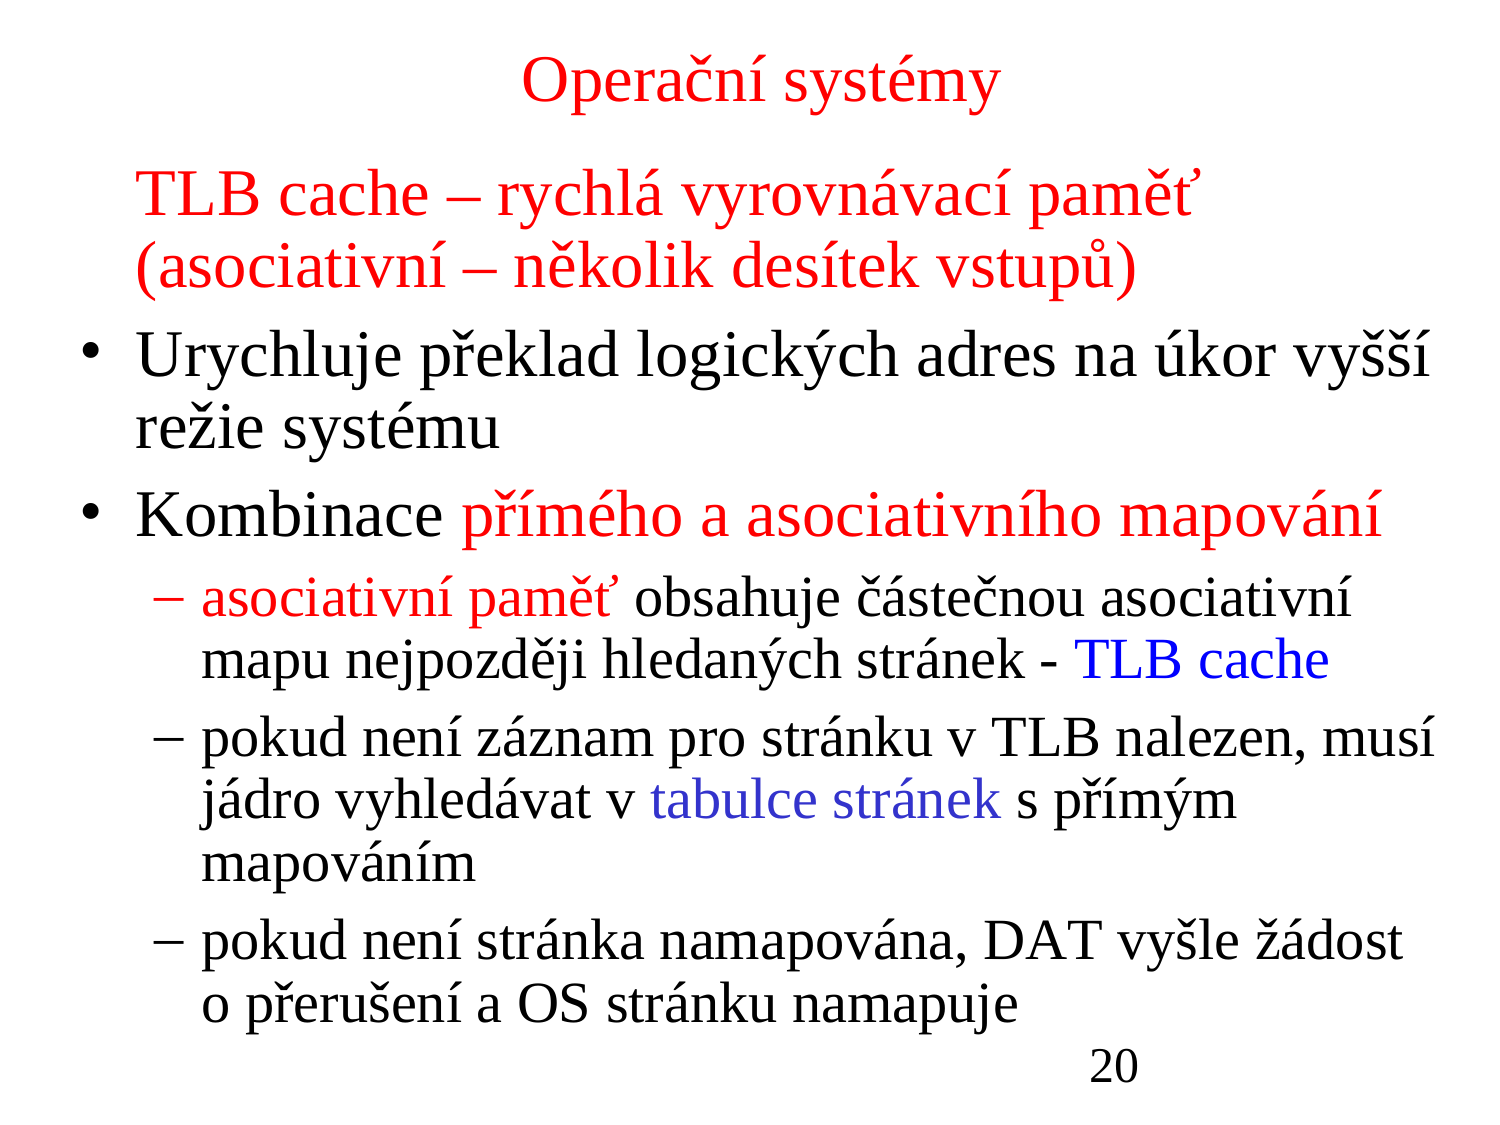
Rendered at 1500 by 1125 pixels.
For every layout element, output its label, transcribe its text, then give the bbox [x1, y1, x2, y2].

list TLB cache – rychlá vyrovnávací paměť (asociativní – několik desítek vstupů) Urychluje překlad logických adres na úkor vyšší režie systému Kombinace přímého a asociativního mapování asociativní paměť obsahuje částečnou asociativní mapu nejpozději hledaných stránek - TLB cache pokud není záznam pro stránku v TLB nalezen, musí jádro vyhledávat v tabulce stránek s přímým mapováním pokud není stránka namapována, DAT vyšle žádost o přerušení a OS stránku namapuje [64, 149, 1459, 1059]
title Operační systémy [125, 0, 1401, 149]
